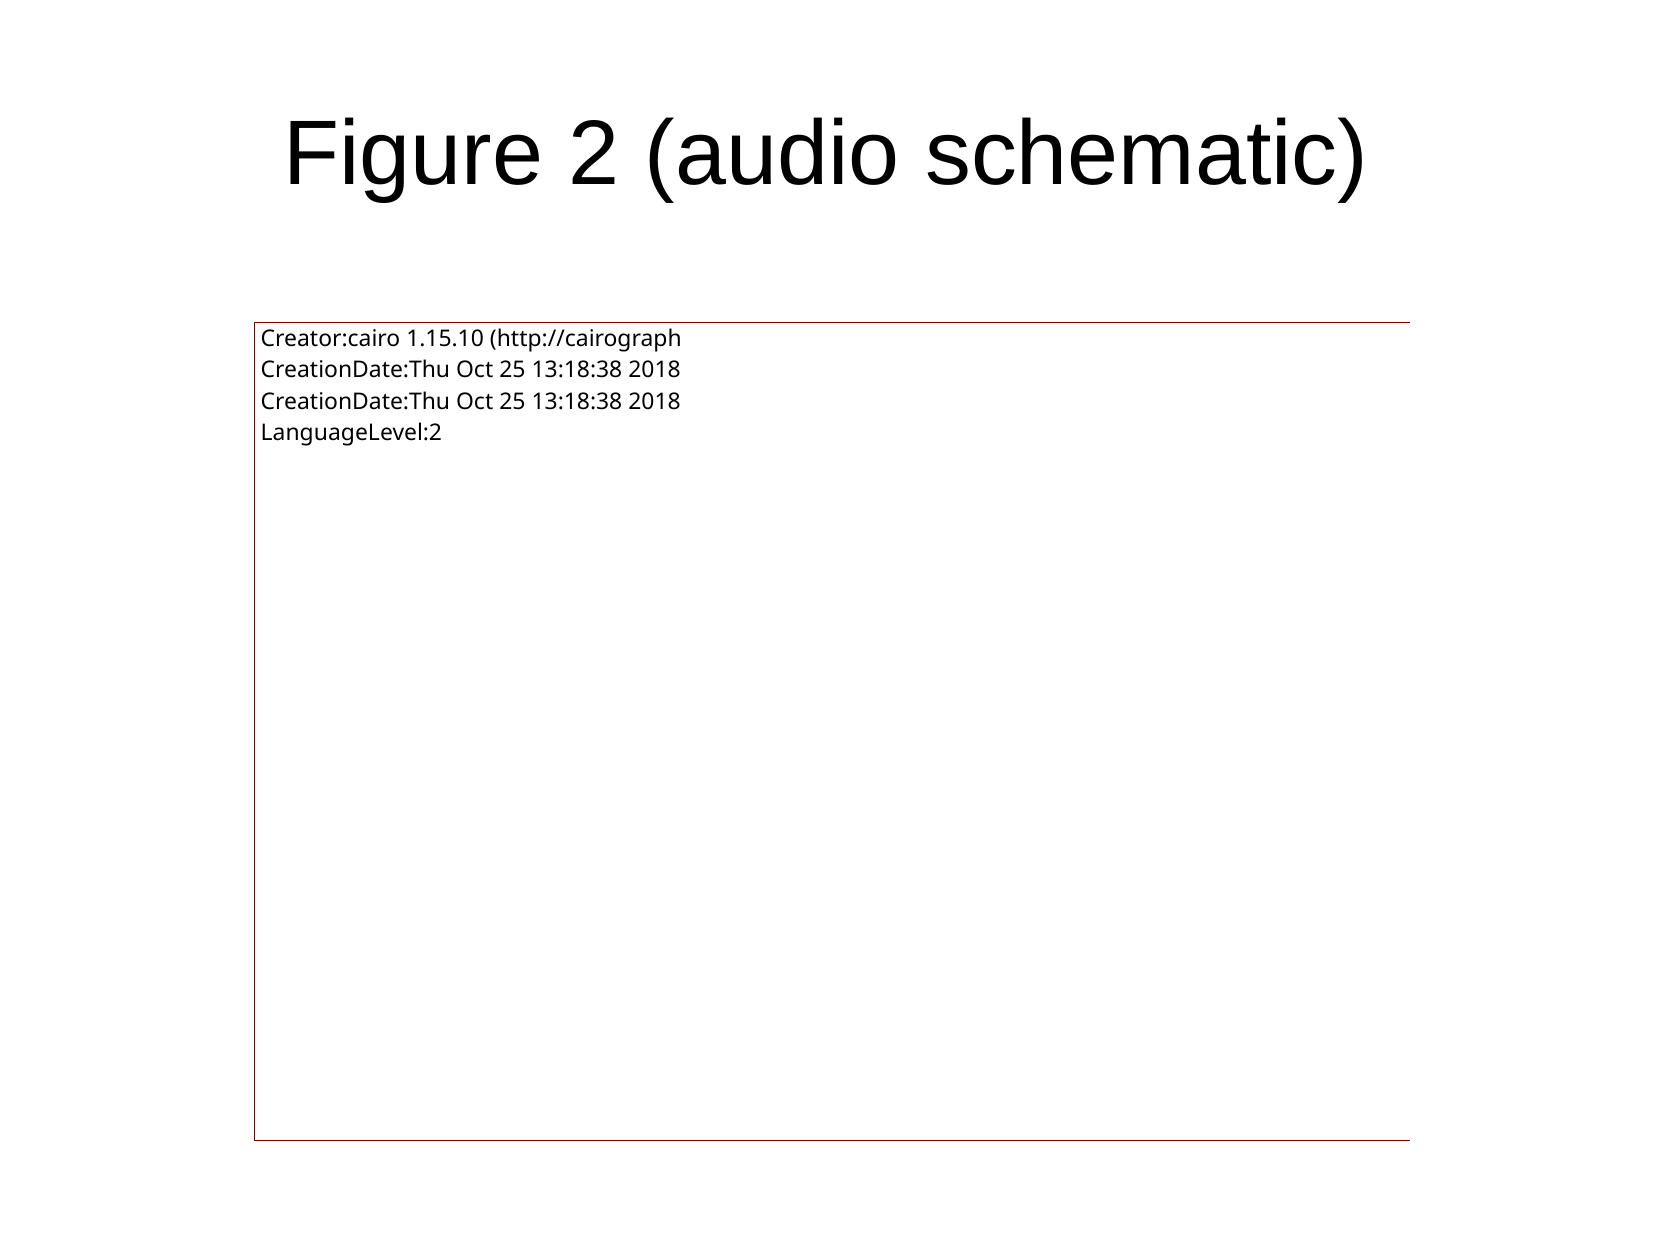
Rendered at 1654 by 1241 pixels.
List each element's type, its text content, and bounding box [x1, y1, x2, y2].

title Figure 2 (audio schematic) [82, 49, 1571, 257]
picture [253, 320, 1411, 1141]
